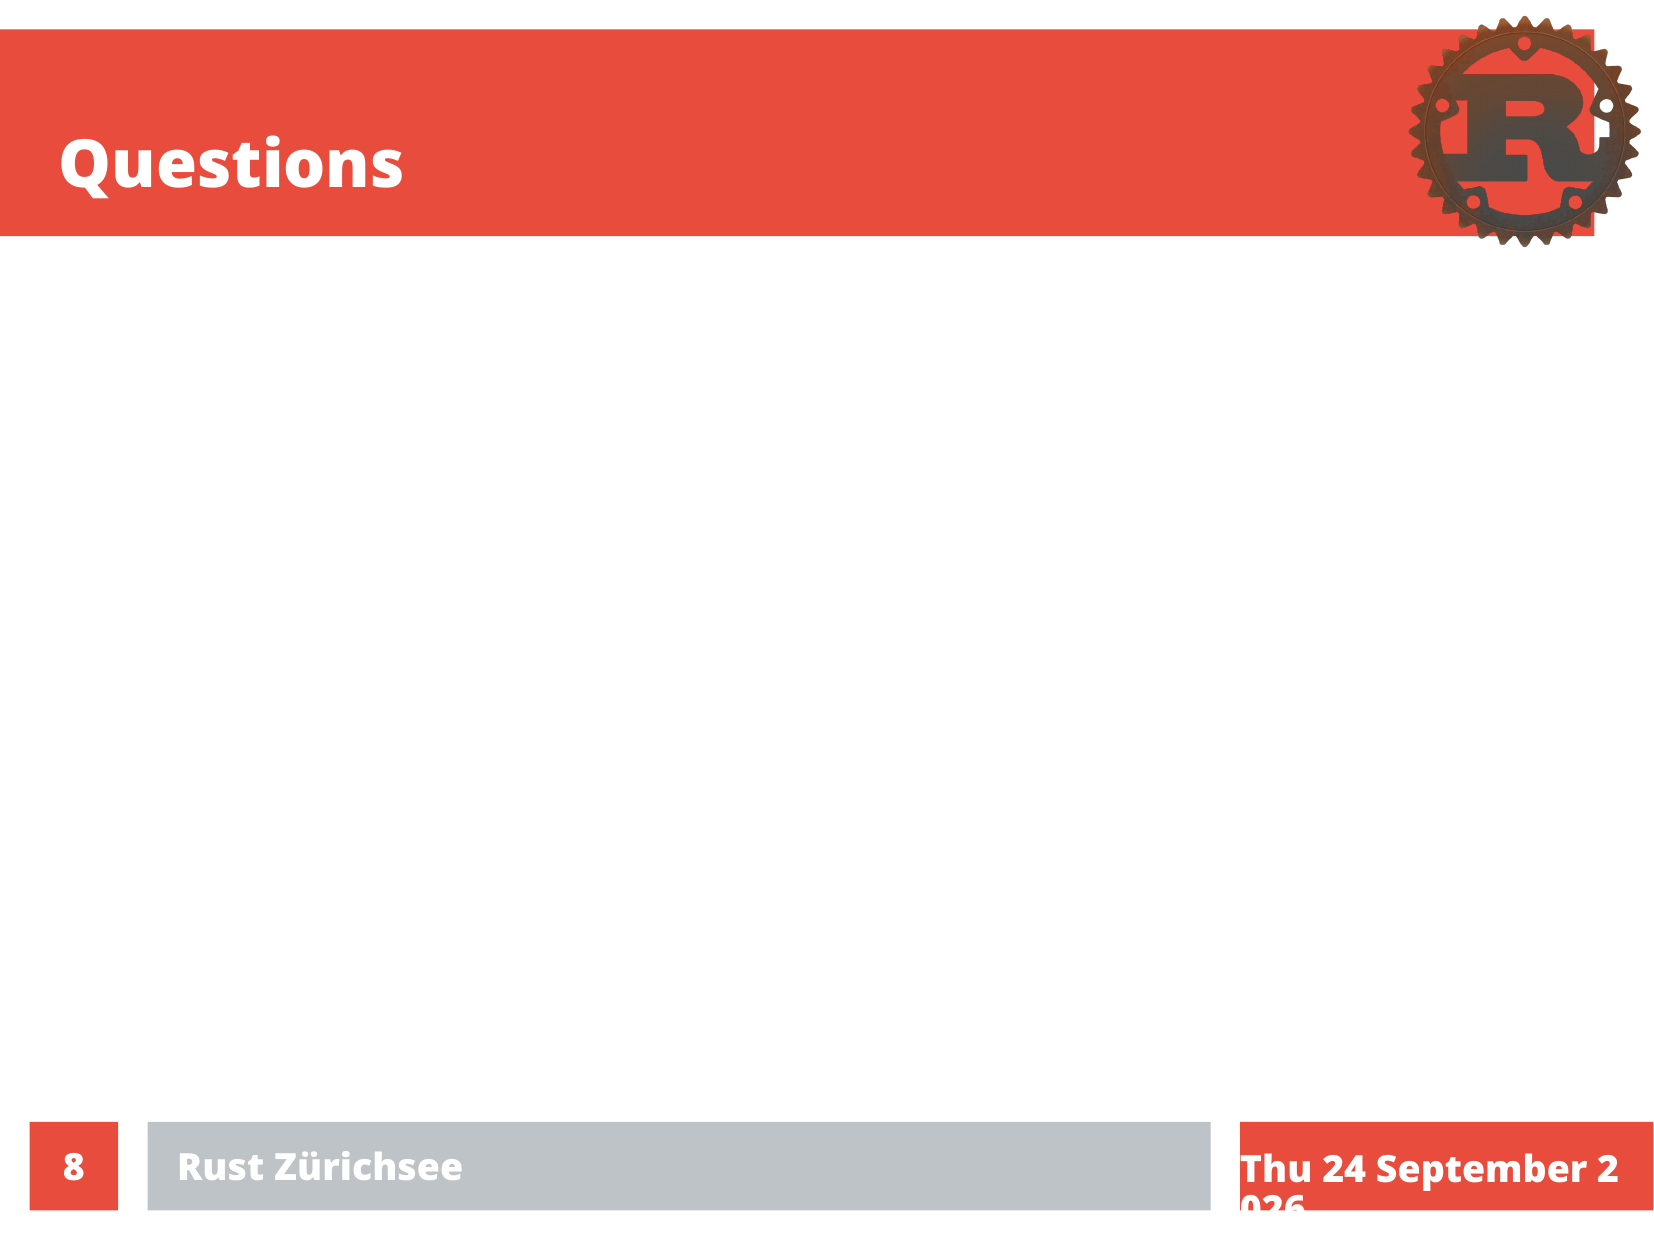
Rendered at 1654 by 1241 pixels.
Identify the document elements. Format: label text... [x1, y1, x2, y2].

title Questions [59, 58, 1595, 207]
picture [1406, 14, 1643, 251]
